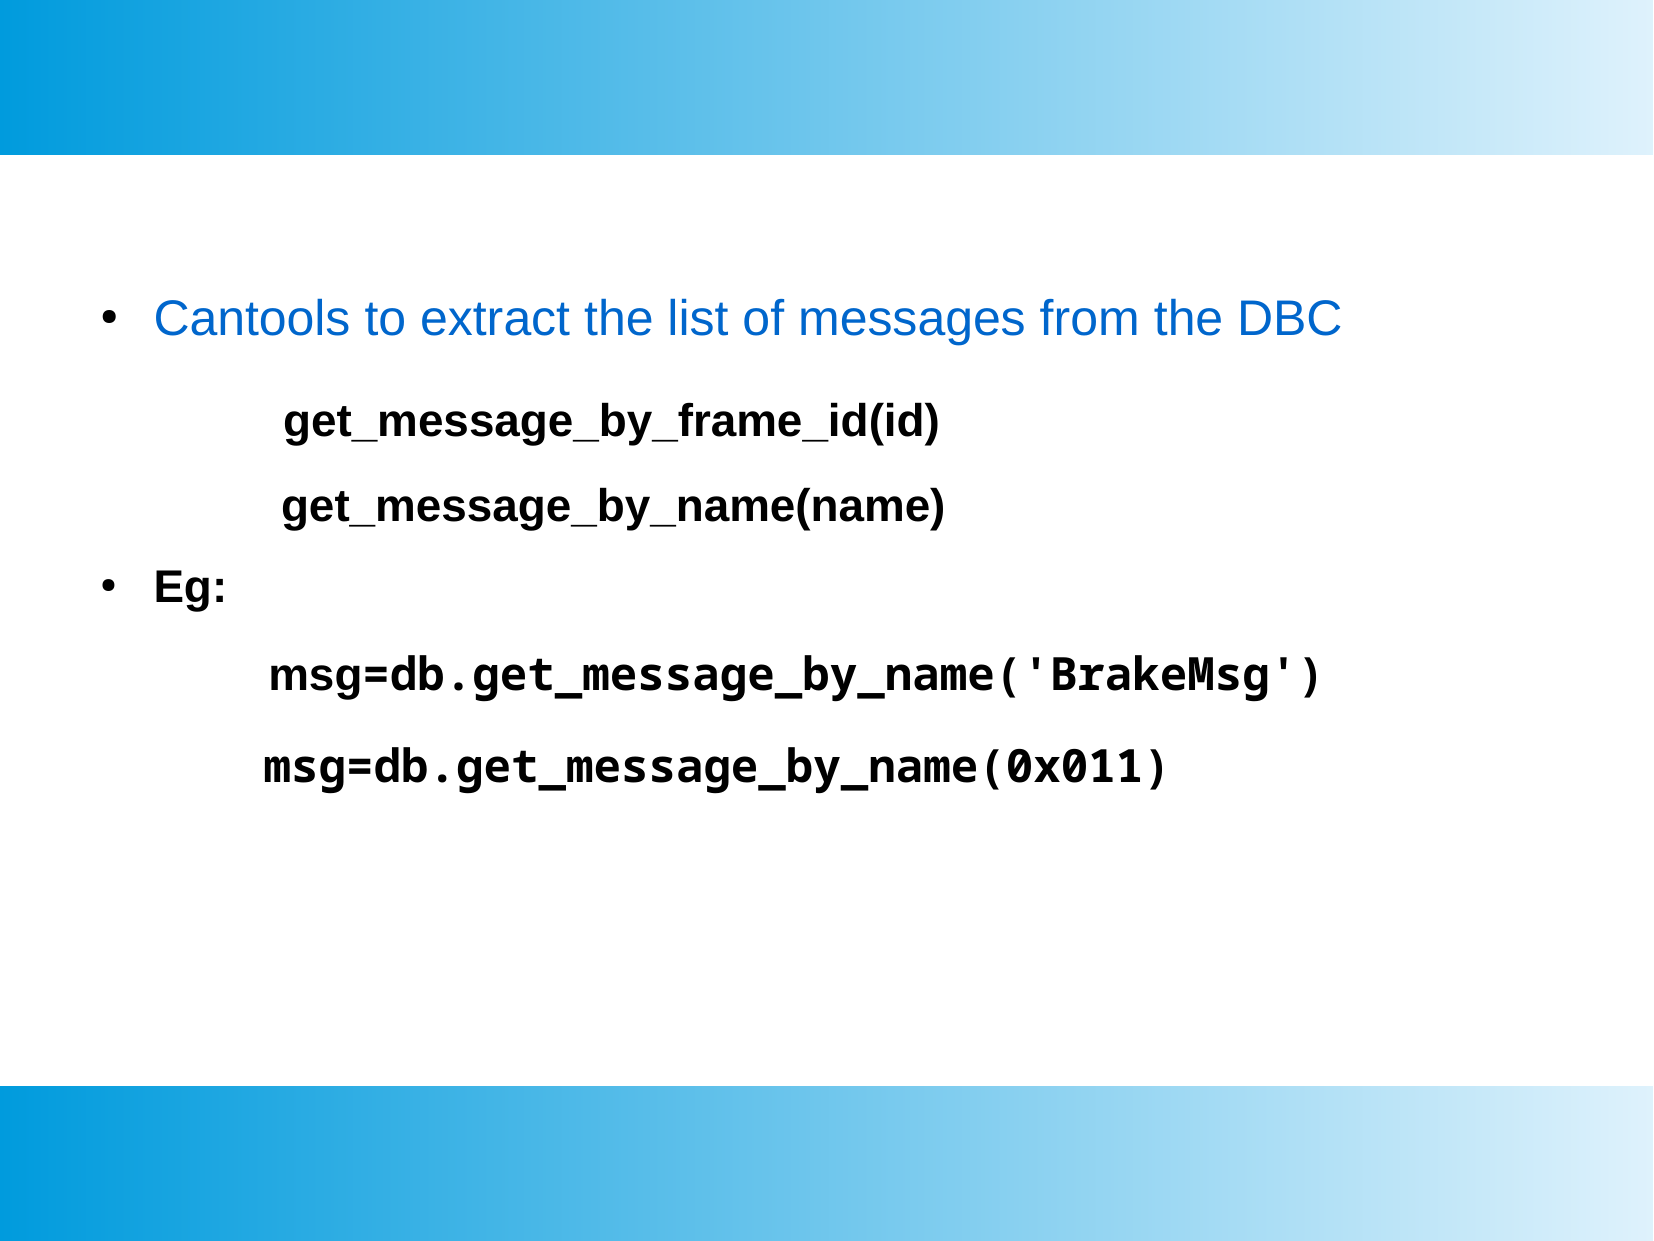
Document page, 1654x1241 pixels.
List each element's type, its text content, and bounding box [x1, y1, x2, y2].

list Cantools to extract the list of messages from the DBC get_message_by_frame_id(id) get_message_by_name(name) Eg: msg=db.get_message_by_name('BrakeMsg') msg=db.get_message_by_name(0x011) [82, 290, 1571, 1010]
title [82, 49, 1571, 155]
